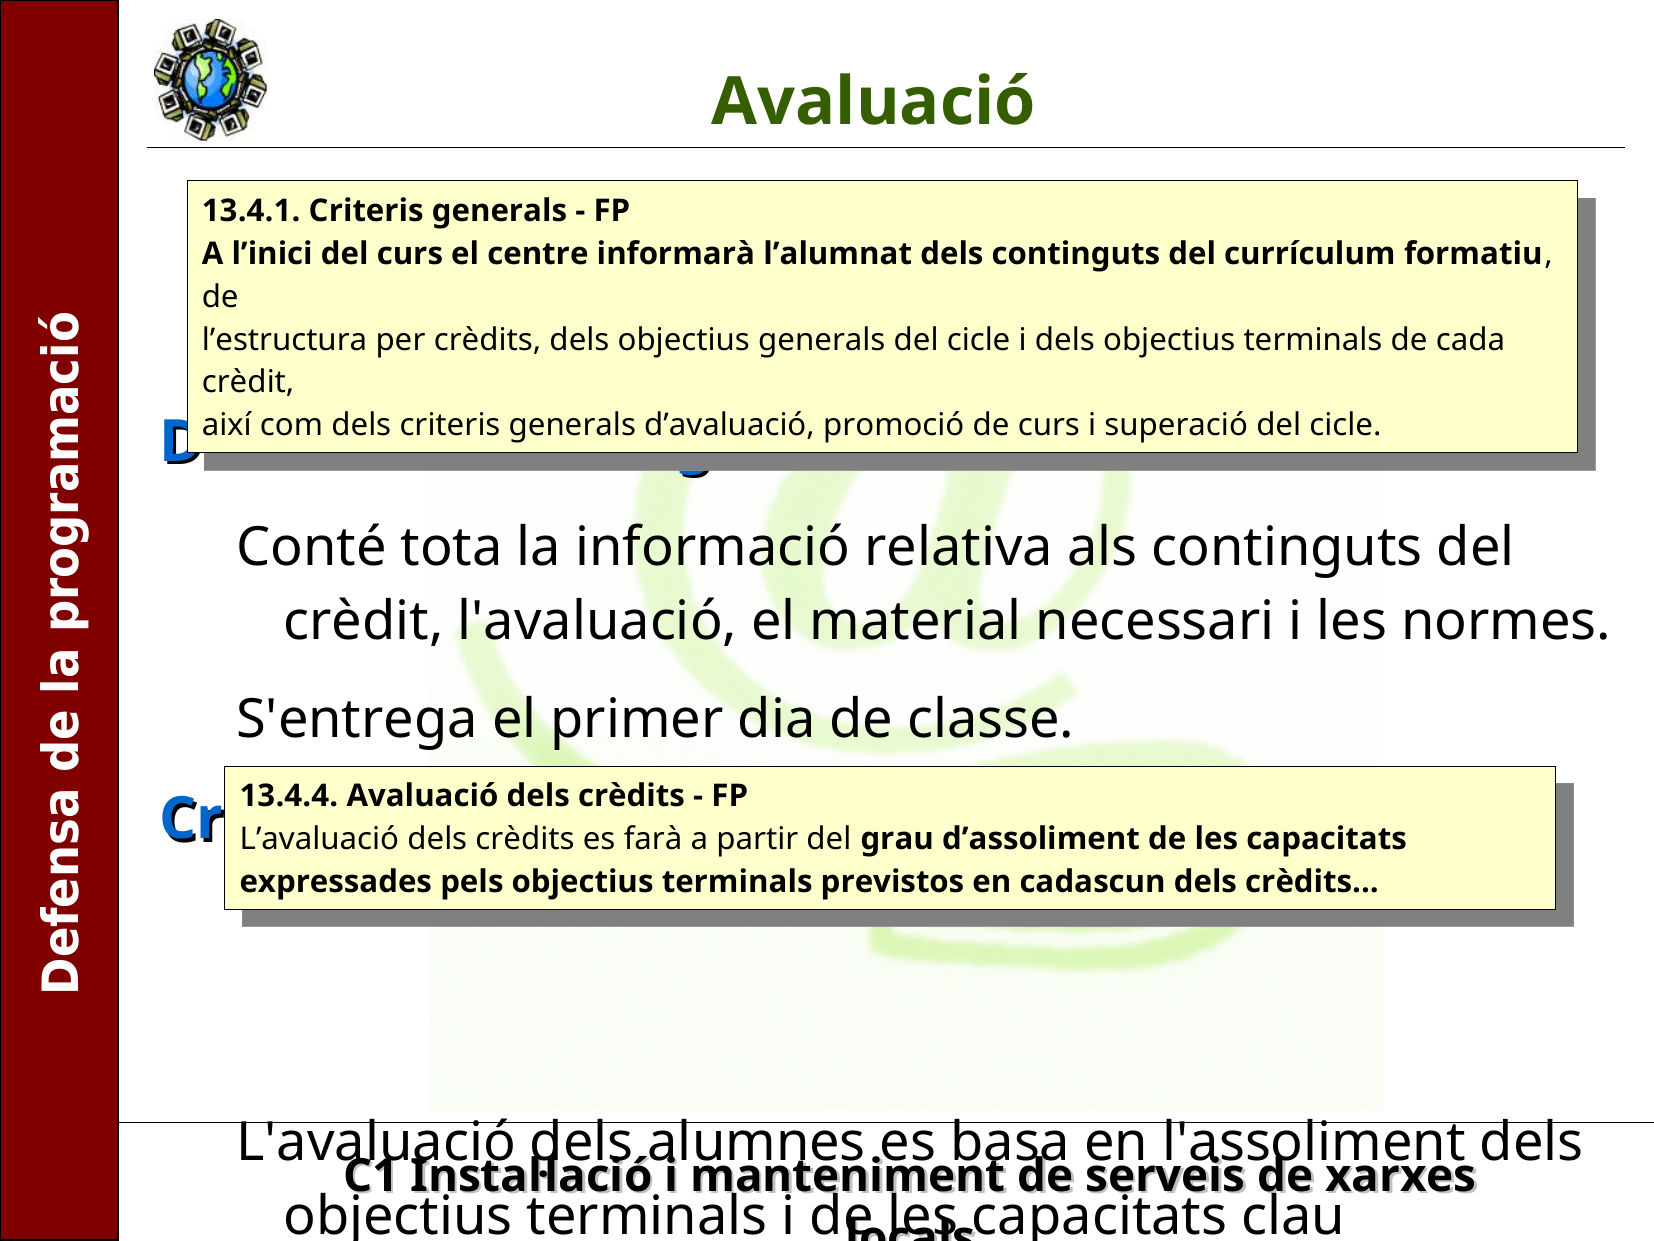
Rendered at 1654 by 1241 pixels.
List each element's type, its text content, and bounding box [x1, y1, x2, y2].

title Avaluació [129, 49, 1619, 148]
picture [154, 19, 268, 49]
text_box 13.4.4. Avaluació dels crèdits - FP L’avaluació dels crèdits es farà a partir del grau d’assoliment de les capacitats expressades pels objectius terminals previstos en cadascun dels crèdits... [224, 766, 1556, 896]
list Dossier de benvinguda del crèdit Conté tota la informació relativa als continguts del crèdit, l'avaluació, el material necessari i les normes. S'entrega el primer dia de classe. Criteris (Com?) L'avaluació dels alumnes es basa en l'assoliment dels objectius terminals i de les capacitats clau [141, 290, 1630, 1140]
text_box 13.4.1. Criteris generals - FP A l’inici del curs el centre informarà l’alumnat dels continguts del currículum formatiu, de l’estructura per crèdits, dels objectius generals del cicle i dels objectius terminals de cada crèdit, així com dels criteris generals d’avaluació, promoció de curs i superació del cicle. [187, 180, 1578, 321]
